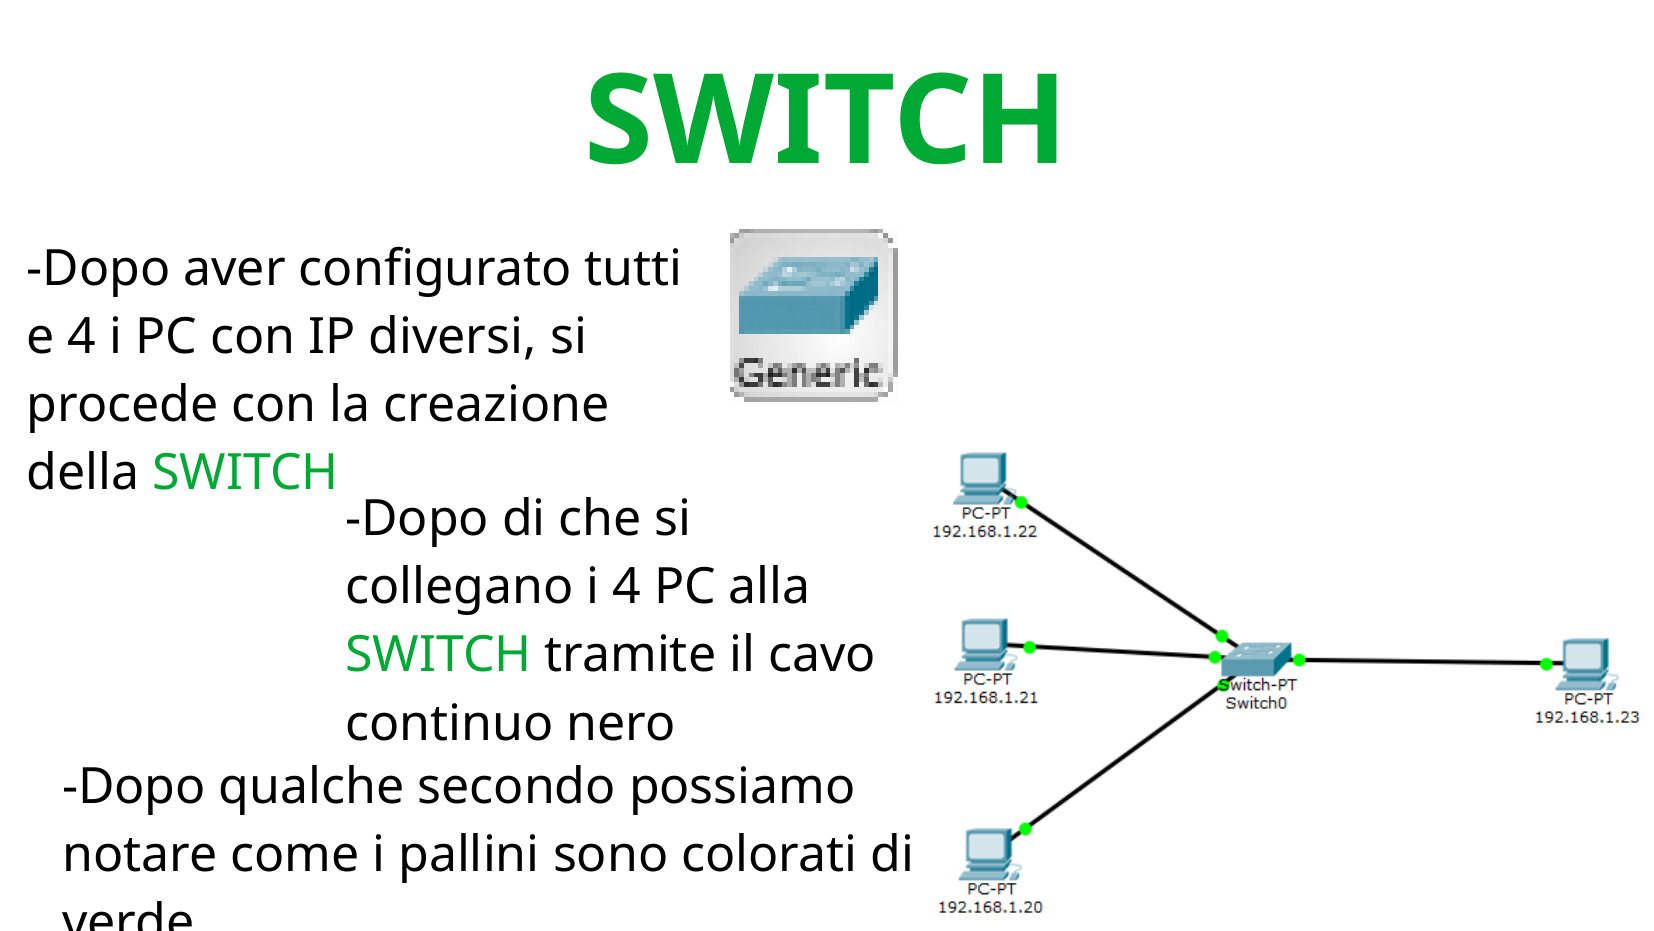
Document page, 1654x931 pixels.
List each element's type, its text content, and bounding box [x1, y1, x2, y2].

picture [921, 433, 1654, 927]
text_box -Dopo qualche secondo possiamo notare come i pallini sono colorati di verde. [47, 742, 969, 931]
picture [730, 229, 898, 402]
title SWITCH [82, 37, 1571, 193]
text_box -Dopo di che si collegano i 4 PC alla SWITCH tramite il cavo continuo nero [330, 474, 921, 733]
text_box -Dopo aver configurato tutti e 4 i PC con IP diversi, si procede con la creazione della SWITCH [11, 224, 709, 475]
